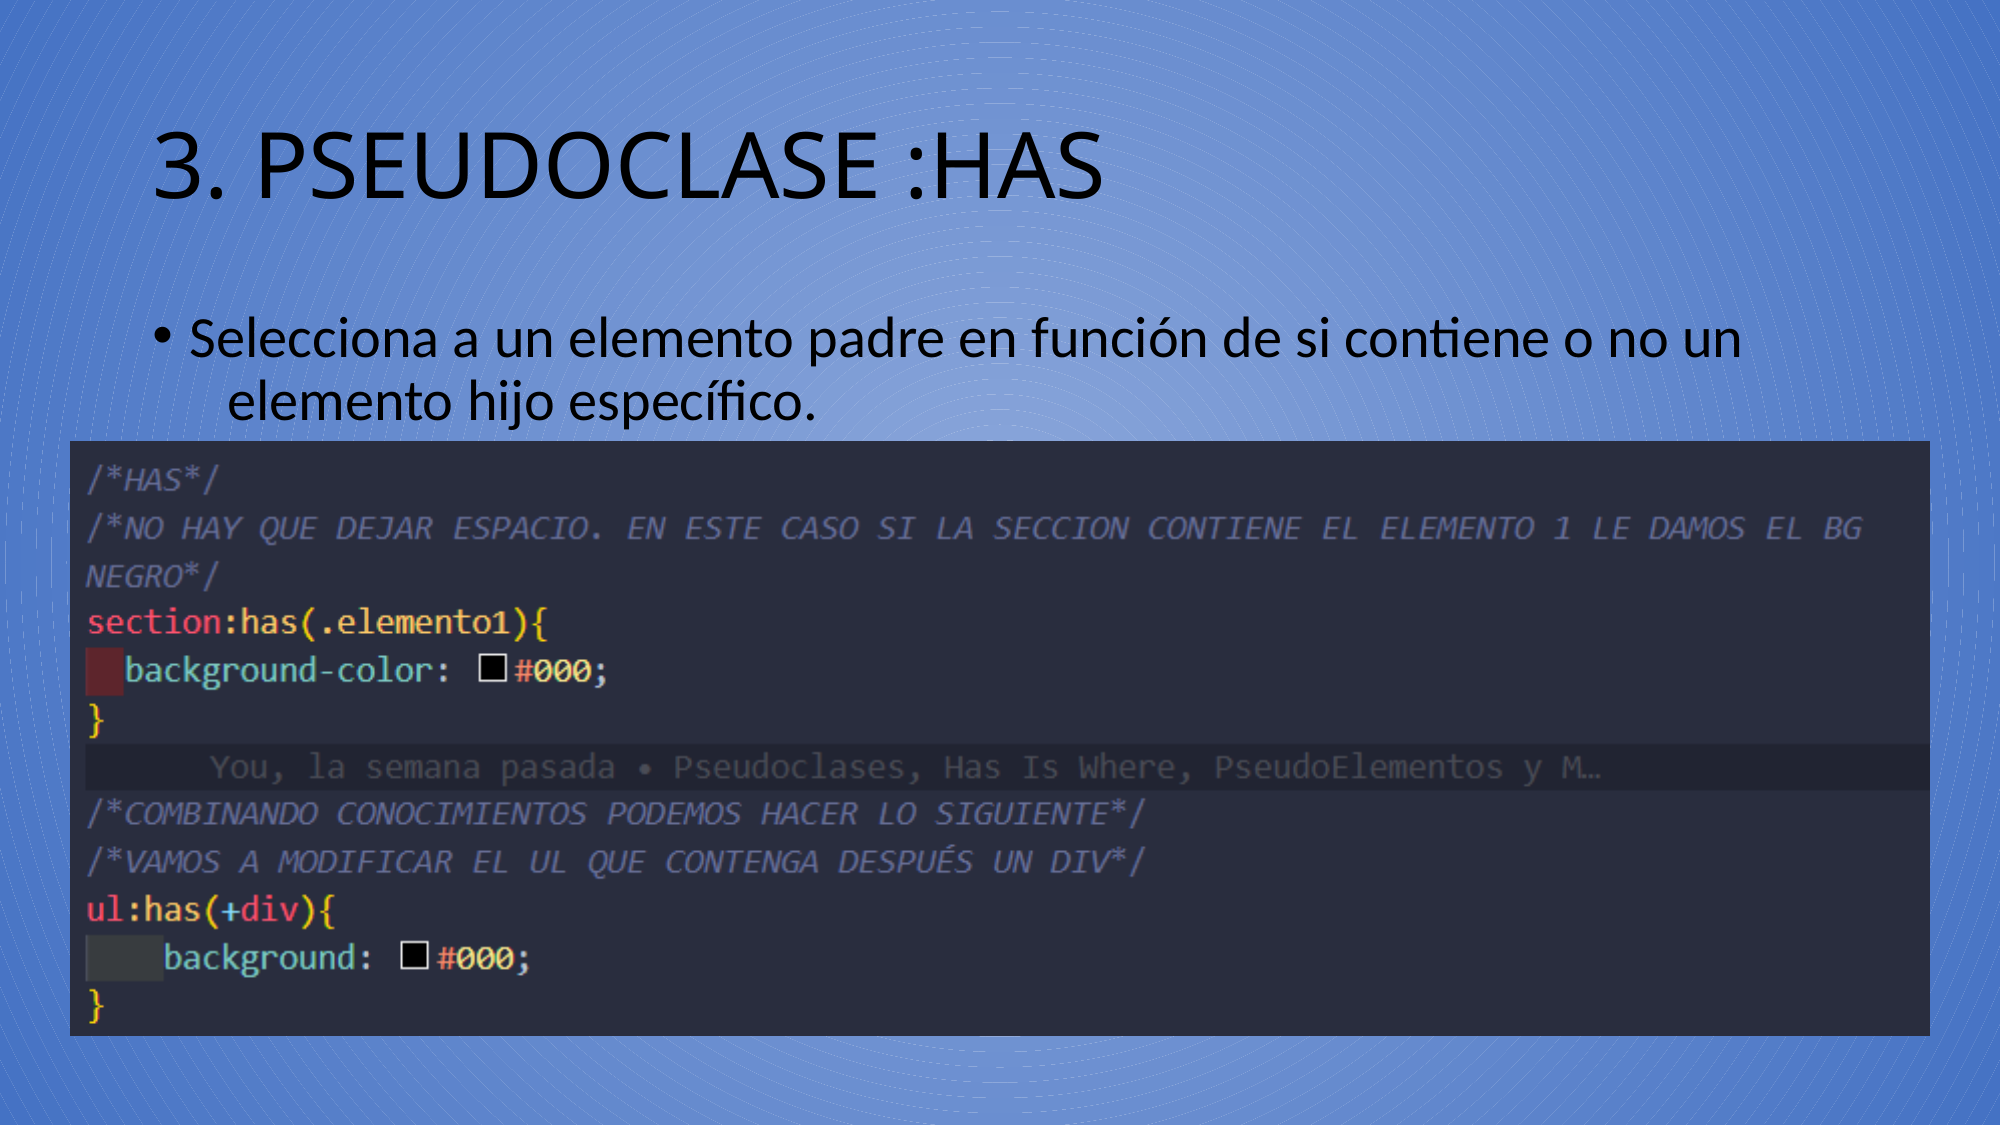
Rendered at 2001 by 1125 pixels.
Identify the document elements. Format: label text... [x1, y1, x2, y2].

list Selecciona a un elemento padre en función de si contiene o no un elemento hijo específico. [137, 299, 1863, 441]
title 3. PSEUDOCLASE :HAS [137, 59, 1863, 278]
picture [70, 441, 1930, 1036]
